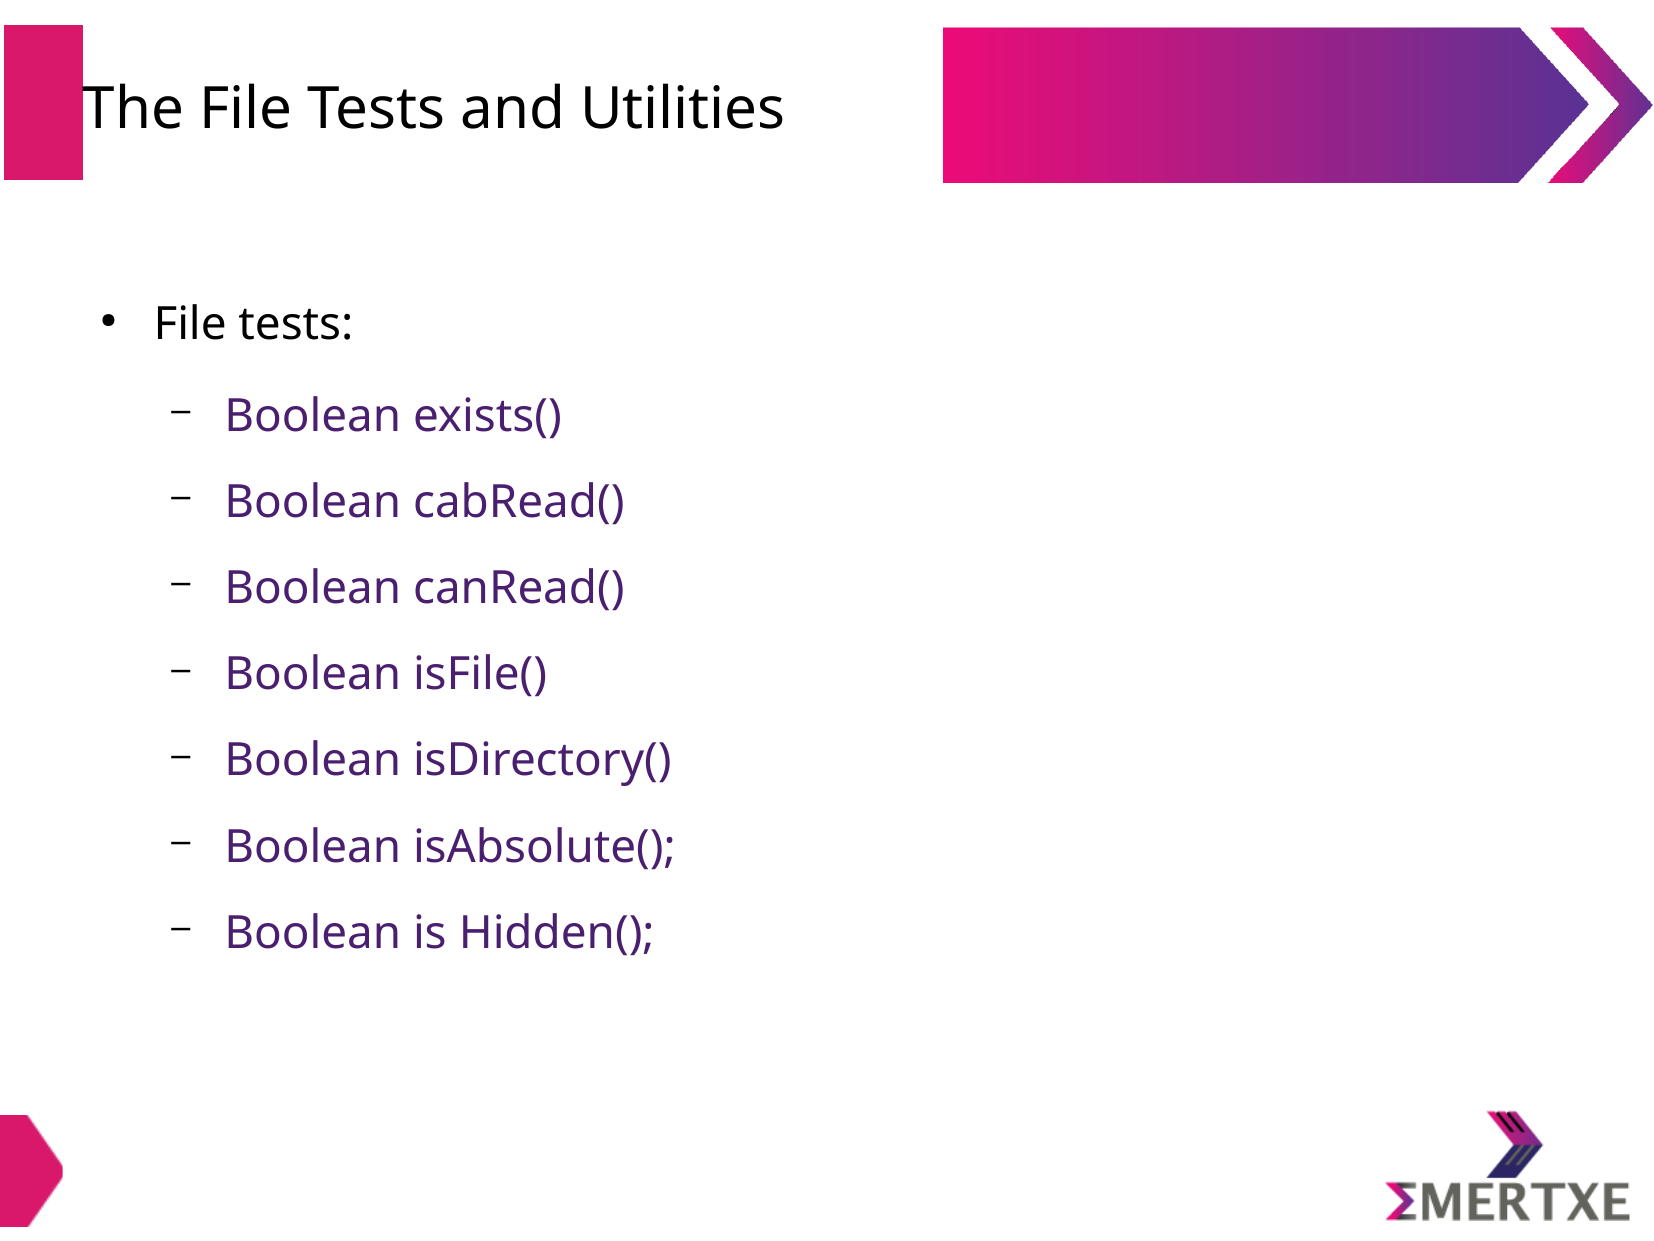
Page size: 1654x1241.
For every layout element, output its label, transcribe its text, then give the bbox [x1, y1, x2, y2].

title The File Tests and Utilities [82, 2, 1571, 210]
list File tests: Boolean exists() Boolean cabRead() Boolean canRead() Boolean isFile() Boolean isDirectory() Boolean isAbsolute(); Boolean is Hidden(); [82, 290, 1571, 1010]
picture [1385, 1107, 1631, 1221]
picture [1571, 27, 1653, 183]
